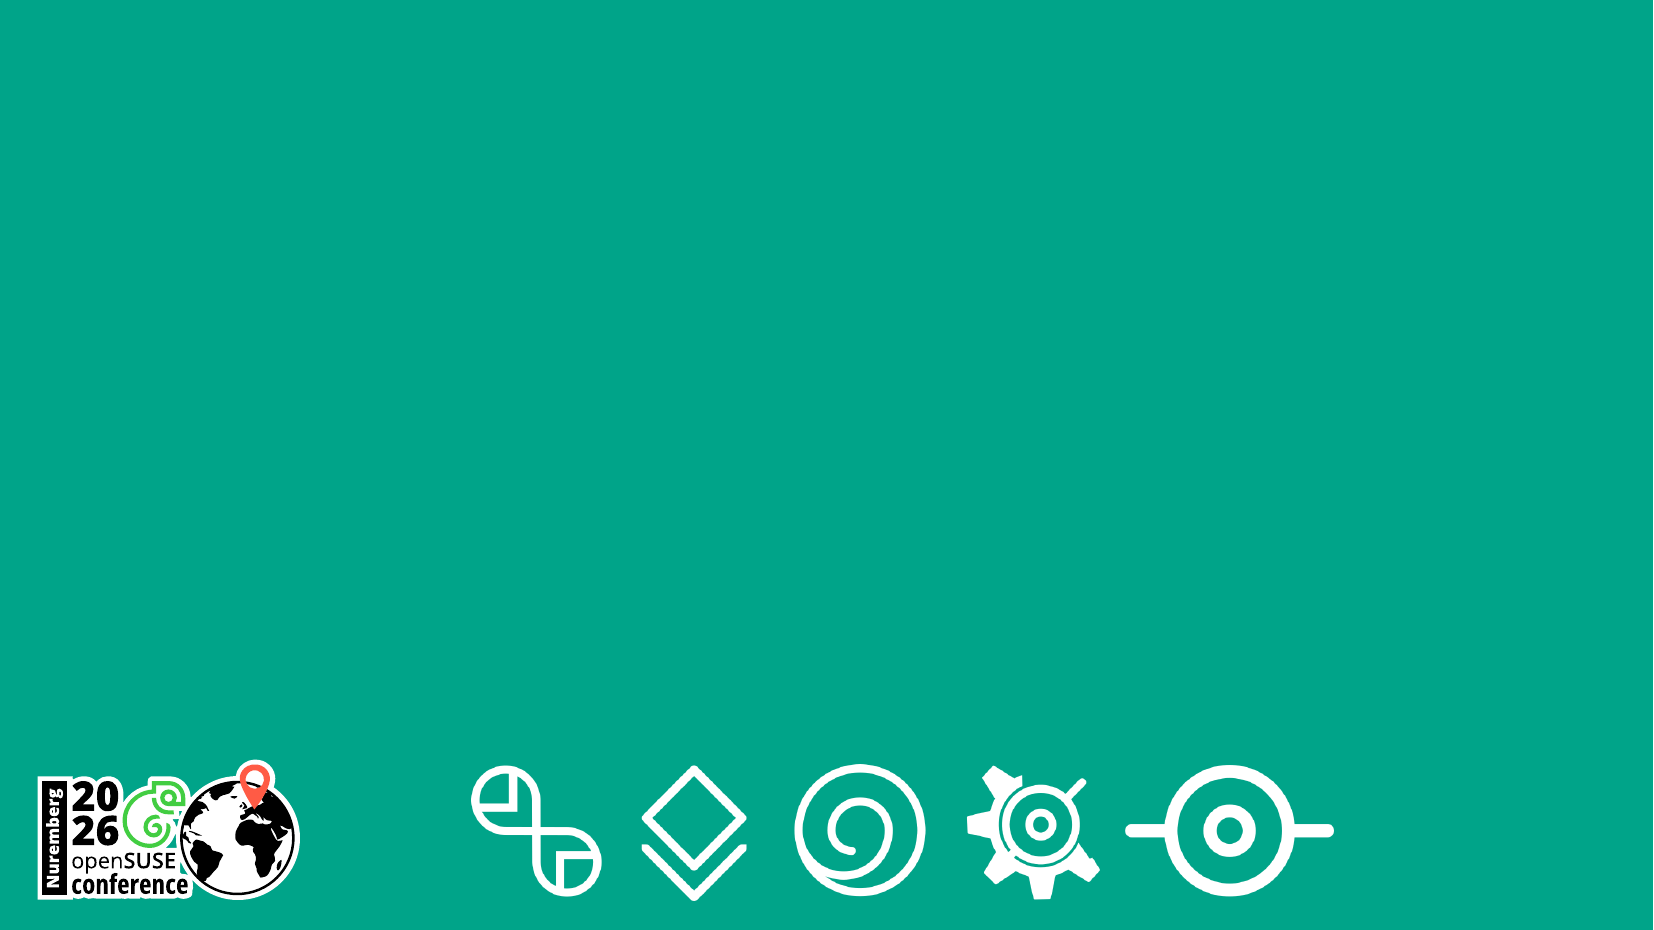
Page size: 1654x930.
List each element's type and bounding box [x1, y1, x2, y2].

picture [37, 759, 301, 901]
picture [471, 764, 1334, 901]
